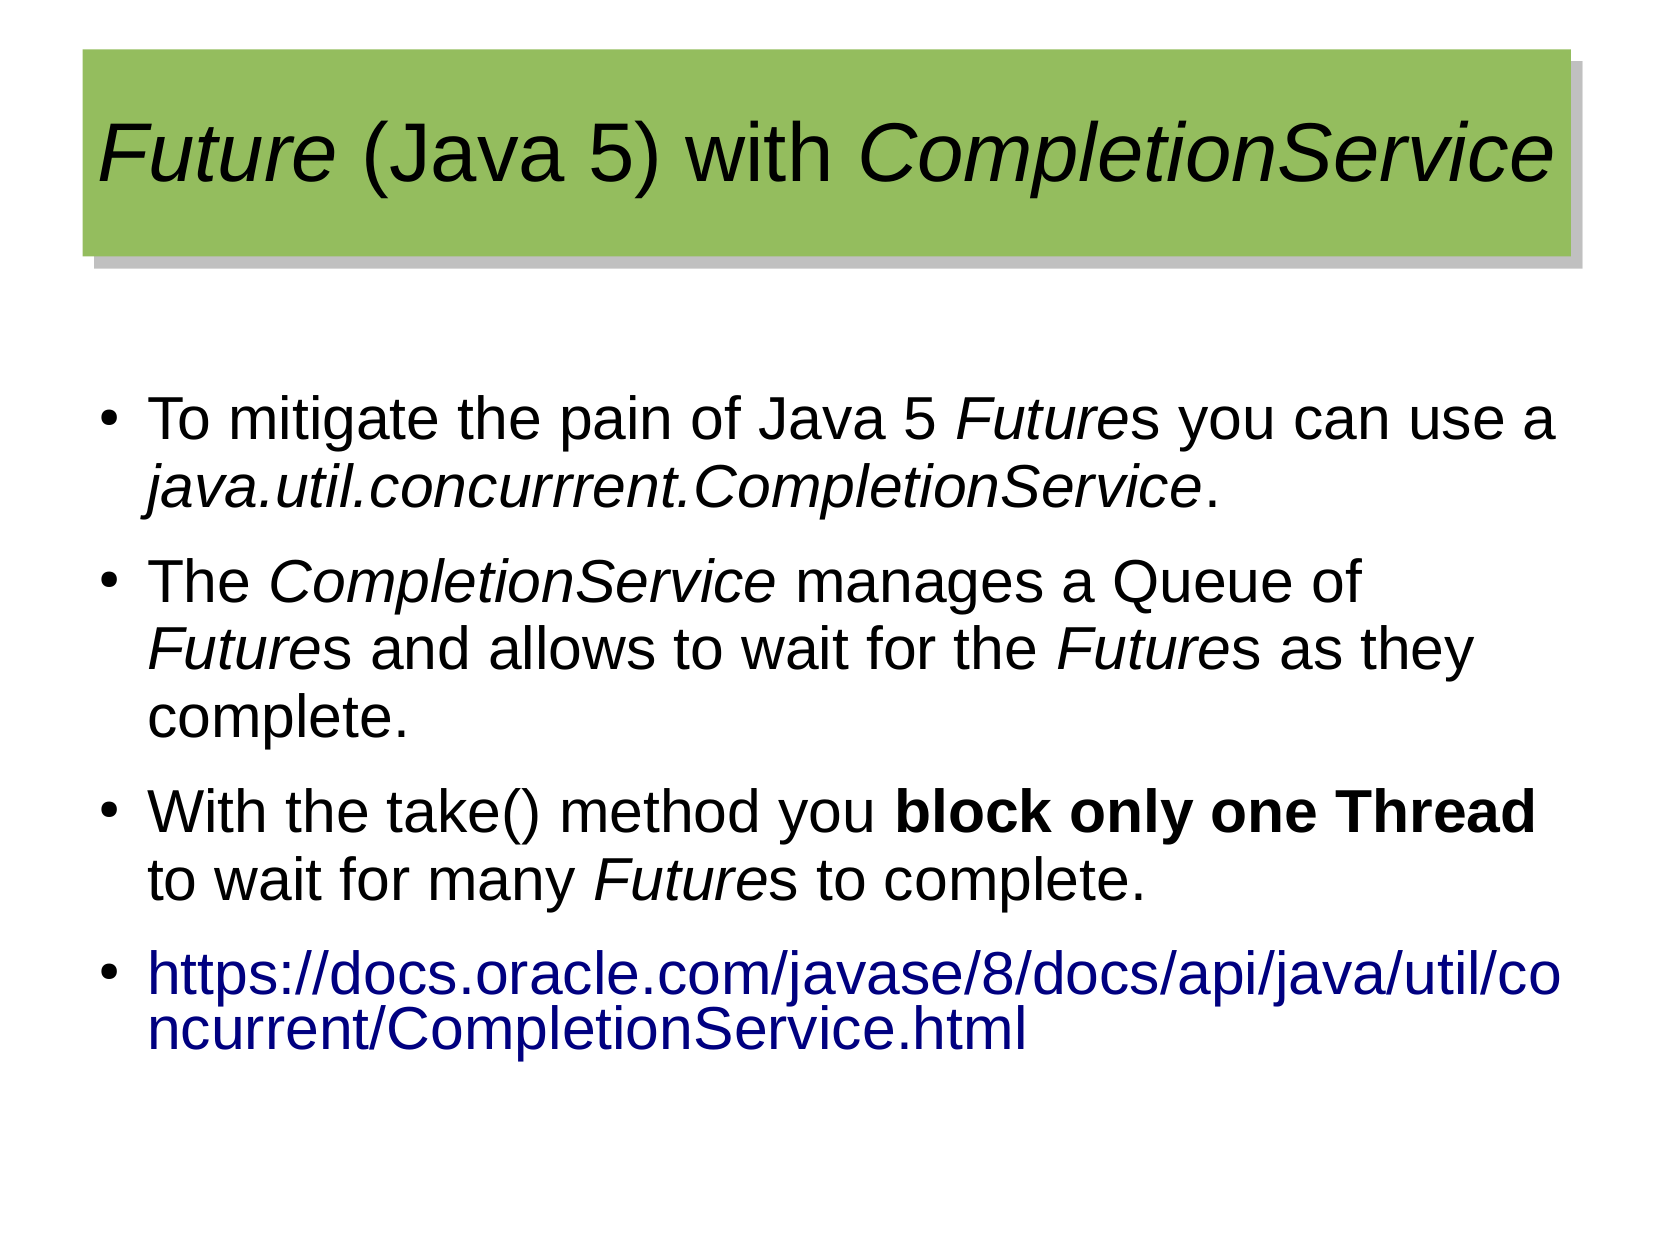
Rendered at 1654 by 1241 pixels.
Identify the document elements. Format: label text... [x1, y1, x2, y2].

title Future (Java 5) with CompletionService [82, 49, 1571, 257]
list To mitigate the pain of Java 5 Futures you can use a java.util.concurrrent.CompletionService. The CompletionService manages a Queue of Futures and allows to wait for the Futures as they complete. With the take() method you block only one Thread to wait for many Futures to complete. https://docs.oracle.com/javase/8/docs/api/java/util/concurrent/CompletionService.html [82, 290, 1571, 1010]
